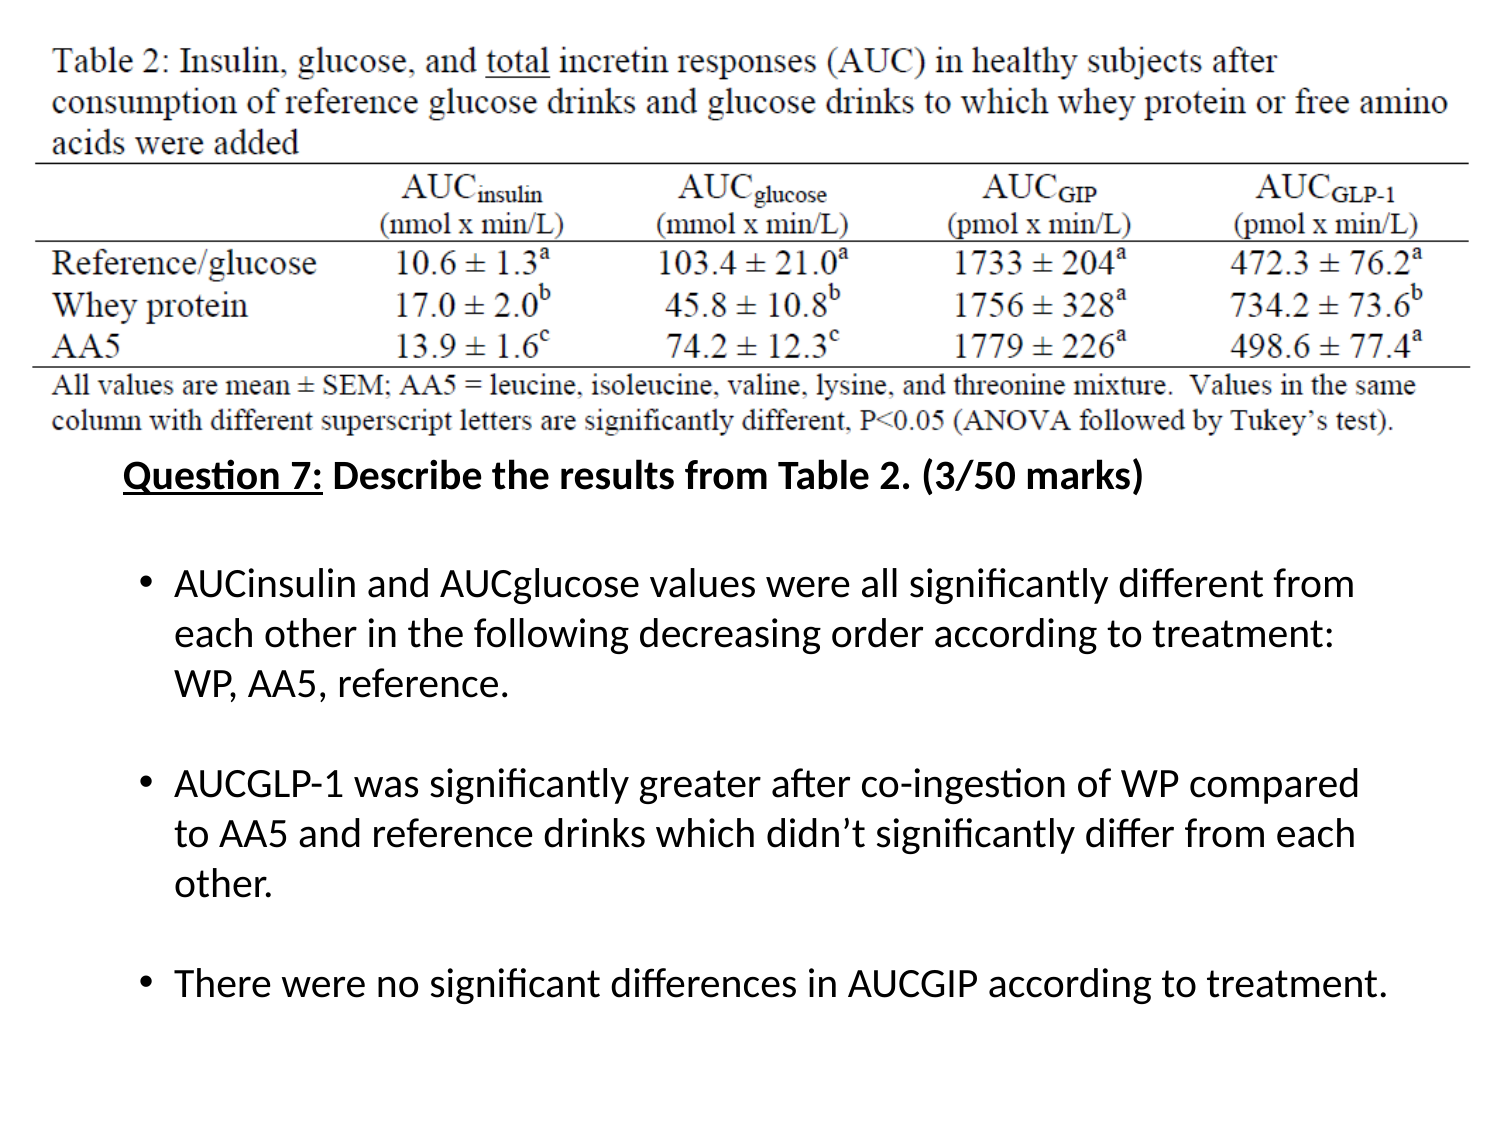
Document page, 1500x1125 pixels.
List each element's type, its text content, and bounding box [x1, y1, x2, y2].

text_box Question 7: Describe the results from Table 2. (3/50 marks) [108, 440, 1404, 555]
text_box AUCinsulin and AUCglucose values were all significantly different from each other in the following decreasing order according to treatment: WP, AA5, reference. AUCGLP-1 was significantly greater after co-ingestion of WP compared to AA5 and reference drinks which didn’t significantly differ from each other. There were no significant differences in AUCGIP according to treatment. [123, 503, 1420, 1069]
picture [17, 30, 1500, 457]
